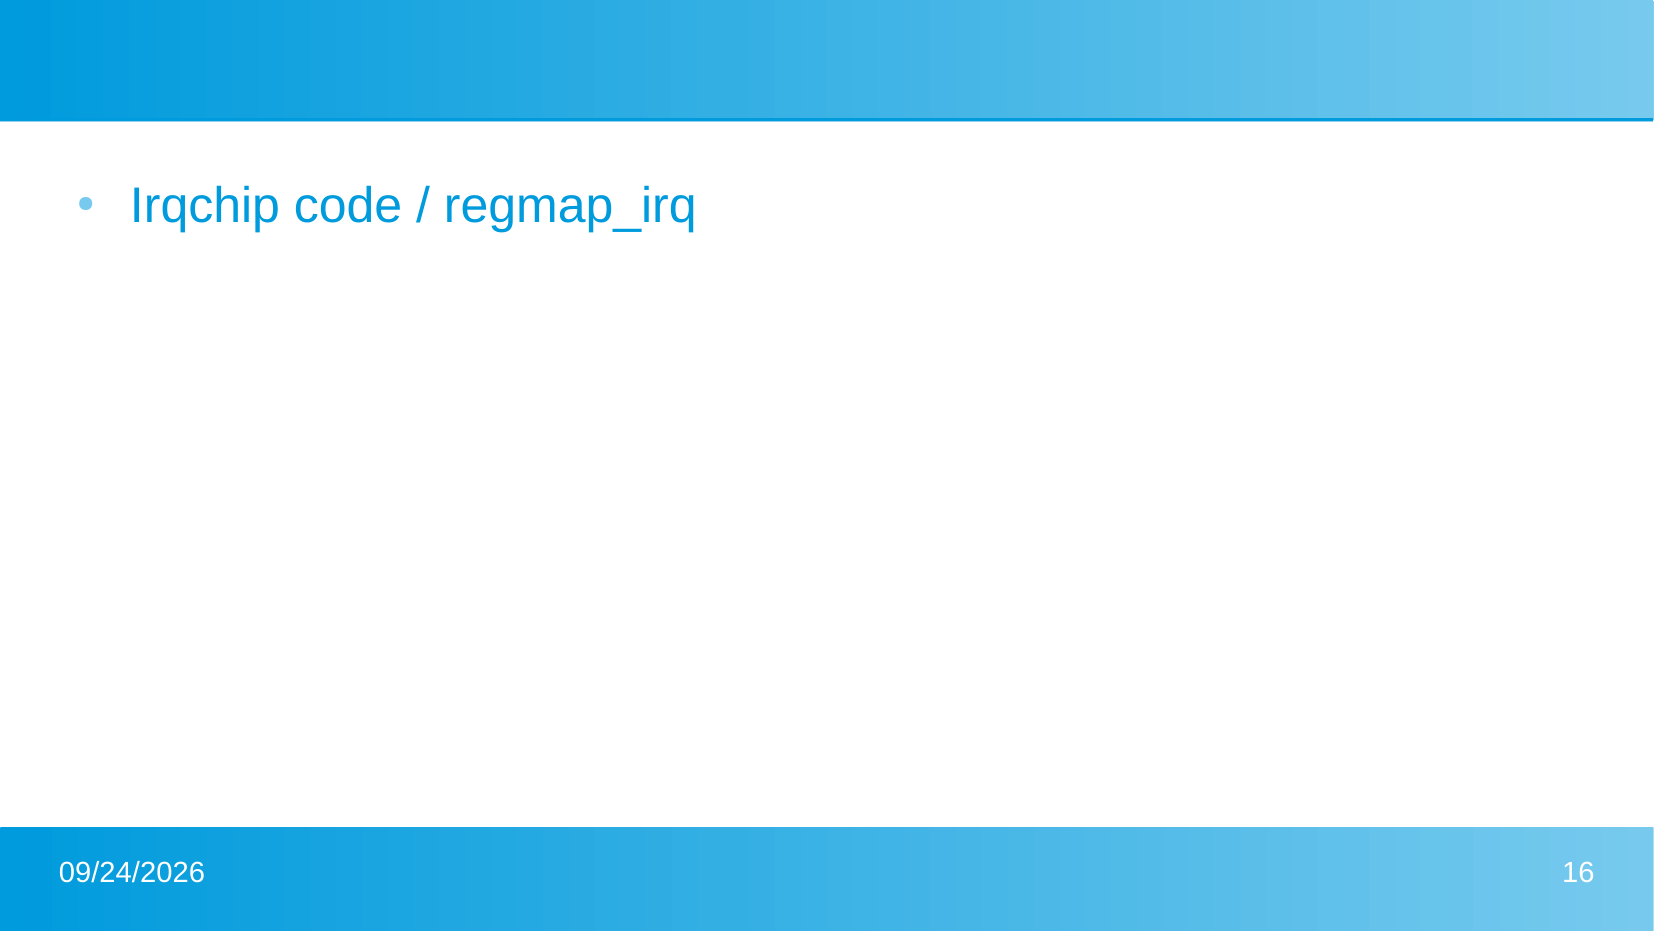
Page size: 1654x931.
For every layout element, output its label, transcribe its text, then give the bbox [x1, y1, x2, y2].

list Irqchip code / regmap_irq [59, 177, 1595, 768]
